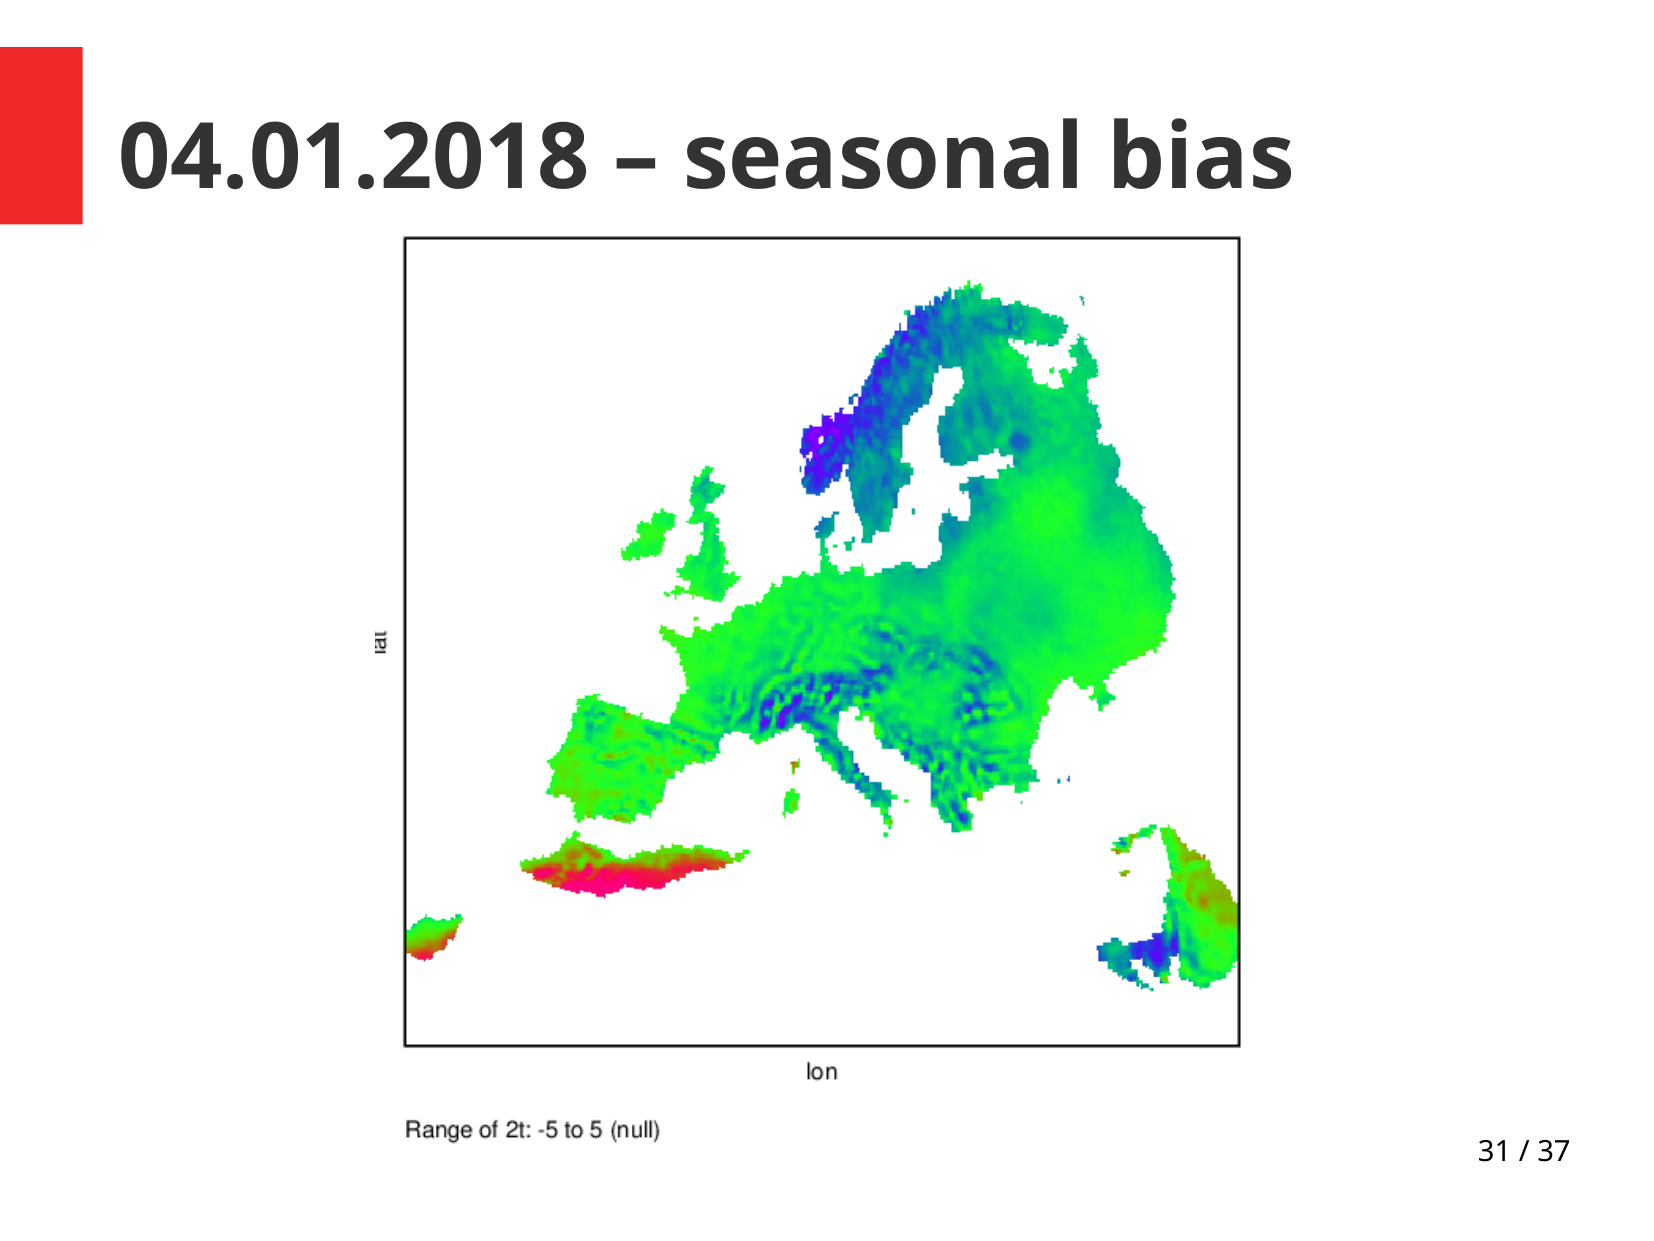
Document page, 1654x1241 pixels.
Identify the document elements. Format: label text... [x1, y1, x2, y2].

title 04.01.2018 – seasonal bias [118, 49, 1571, 257]
picture [375, 224, 1255, 1144]
